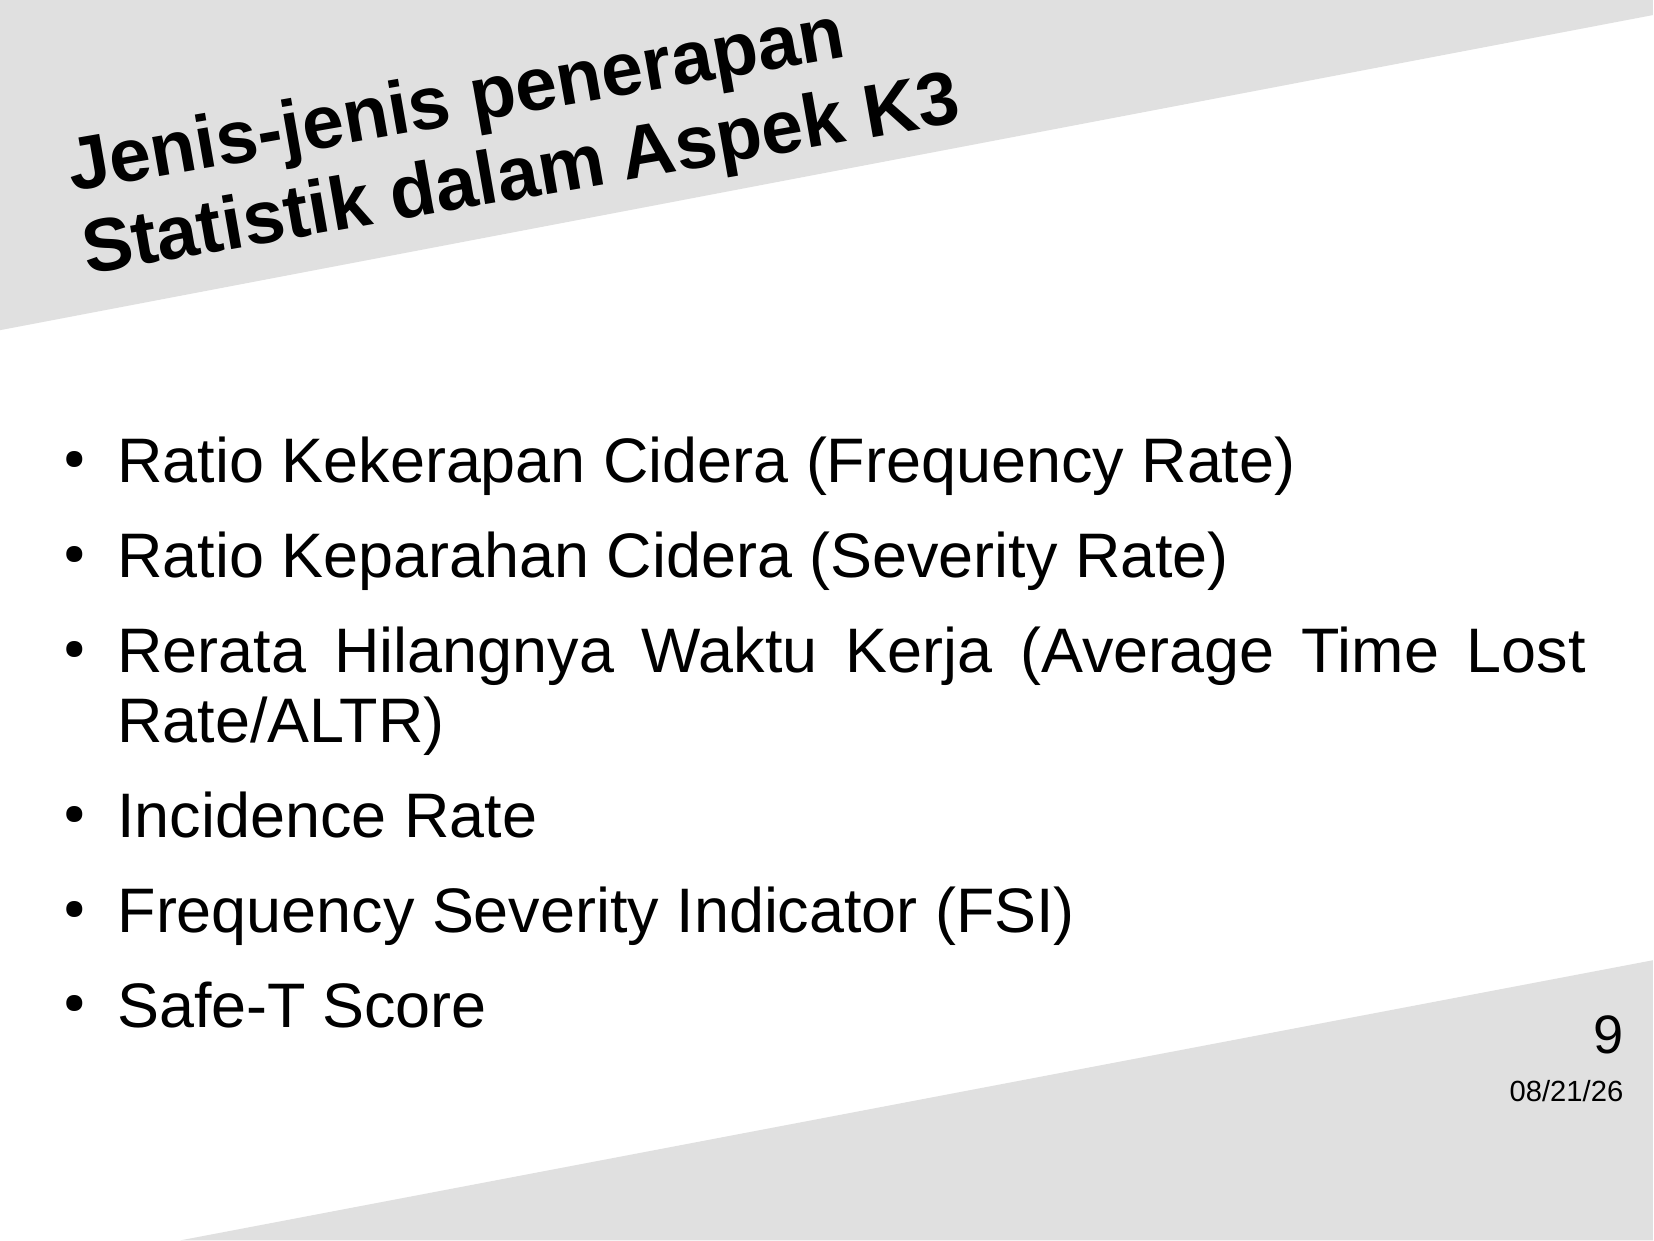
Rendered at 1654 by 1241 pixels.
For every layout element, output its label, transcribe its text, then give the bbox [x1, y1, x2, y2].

text_box Jenis-jenis penerapan Statistik dalam Aspek K3 [45, 0, 1141, 301]
list Ratio Kekerapan Cidera (Frequency Rate) Ratio Keparahan Cidera (Severity Rate) Rerata Hilangnya Waktu Kerja (Average Time Lost Rate/ALTR) Incidence Rate Frequency Severity Indicator (FSI) Safe-T Score [57, 330, 1588, 1051]
